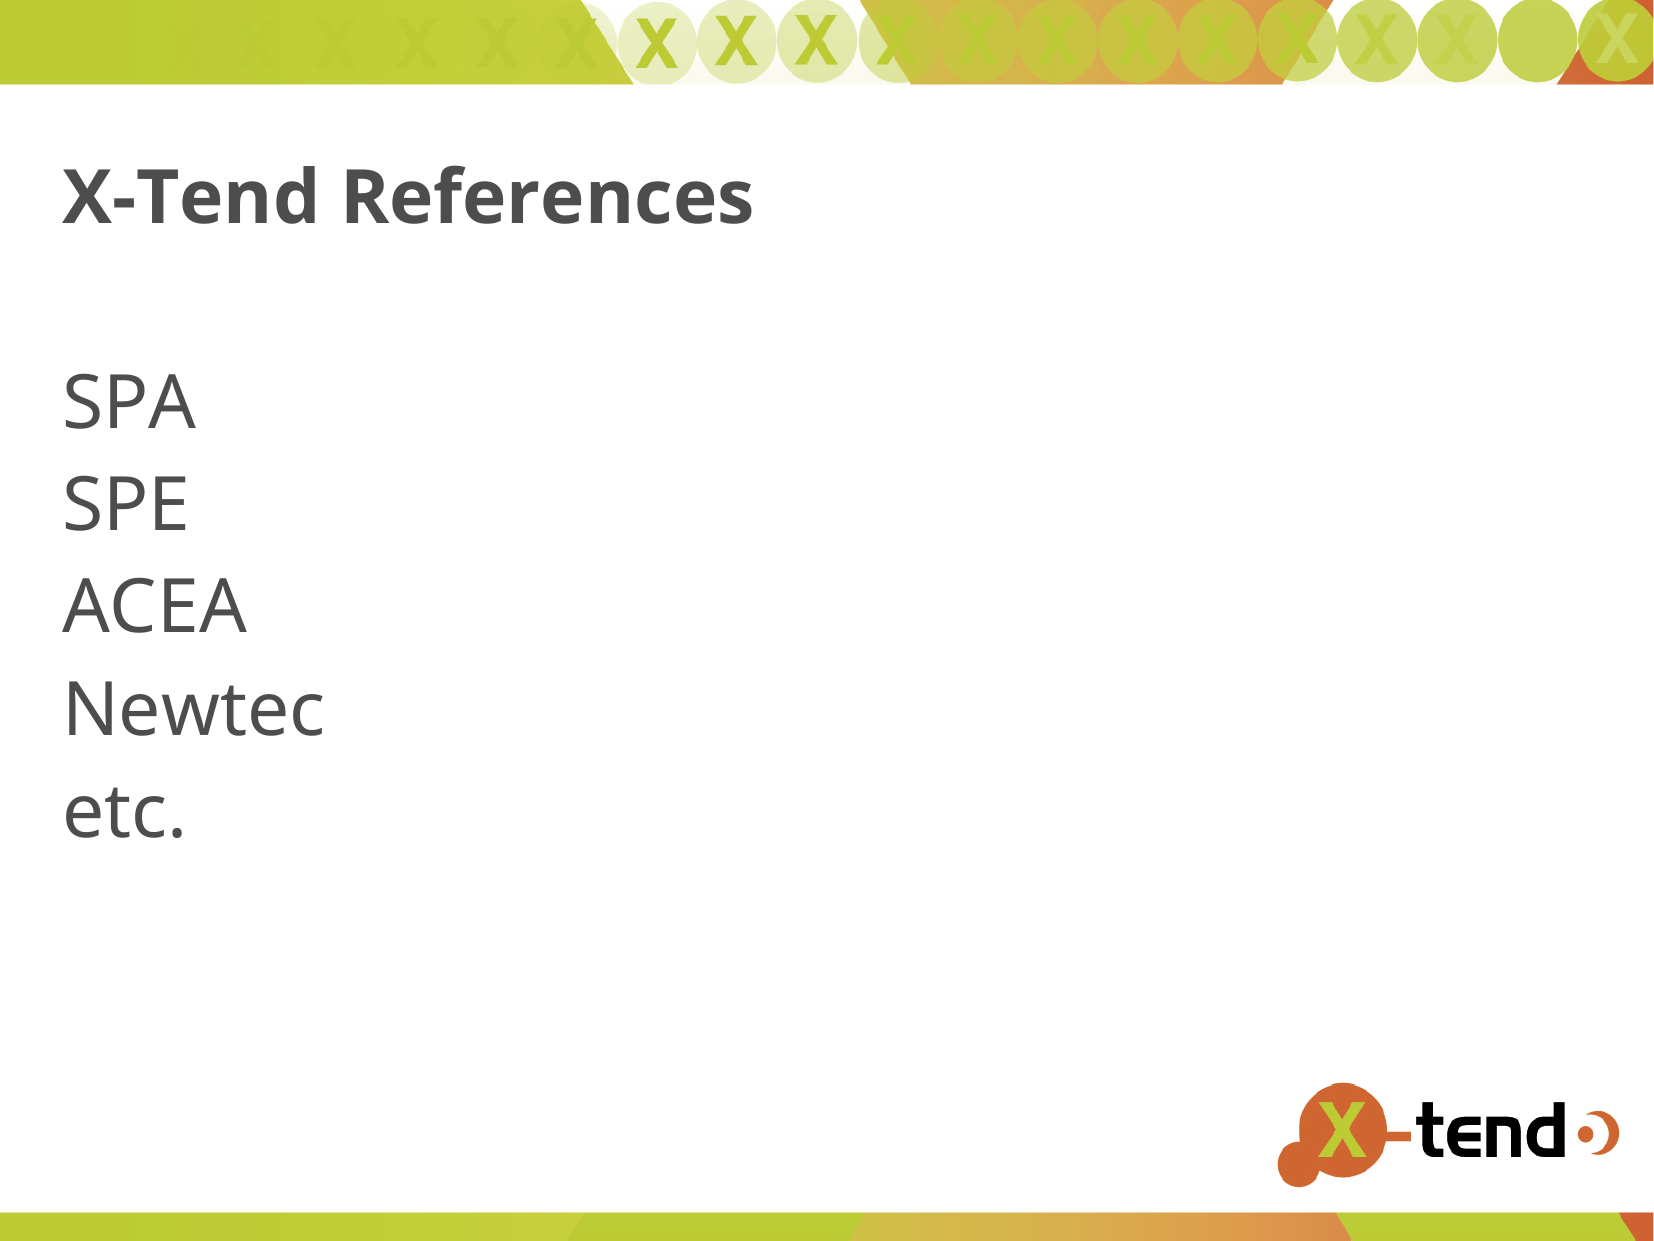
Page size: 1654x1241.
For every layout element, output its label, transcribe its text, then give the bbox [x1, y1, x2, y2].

text_box X-Tend References SPA SPE ACEA Newtec etc. [47, 135, 770, 1241]
picture [0, 0, 1654, 1241]
